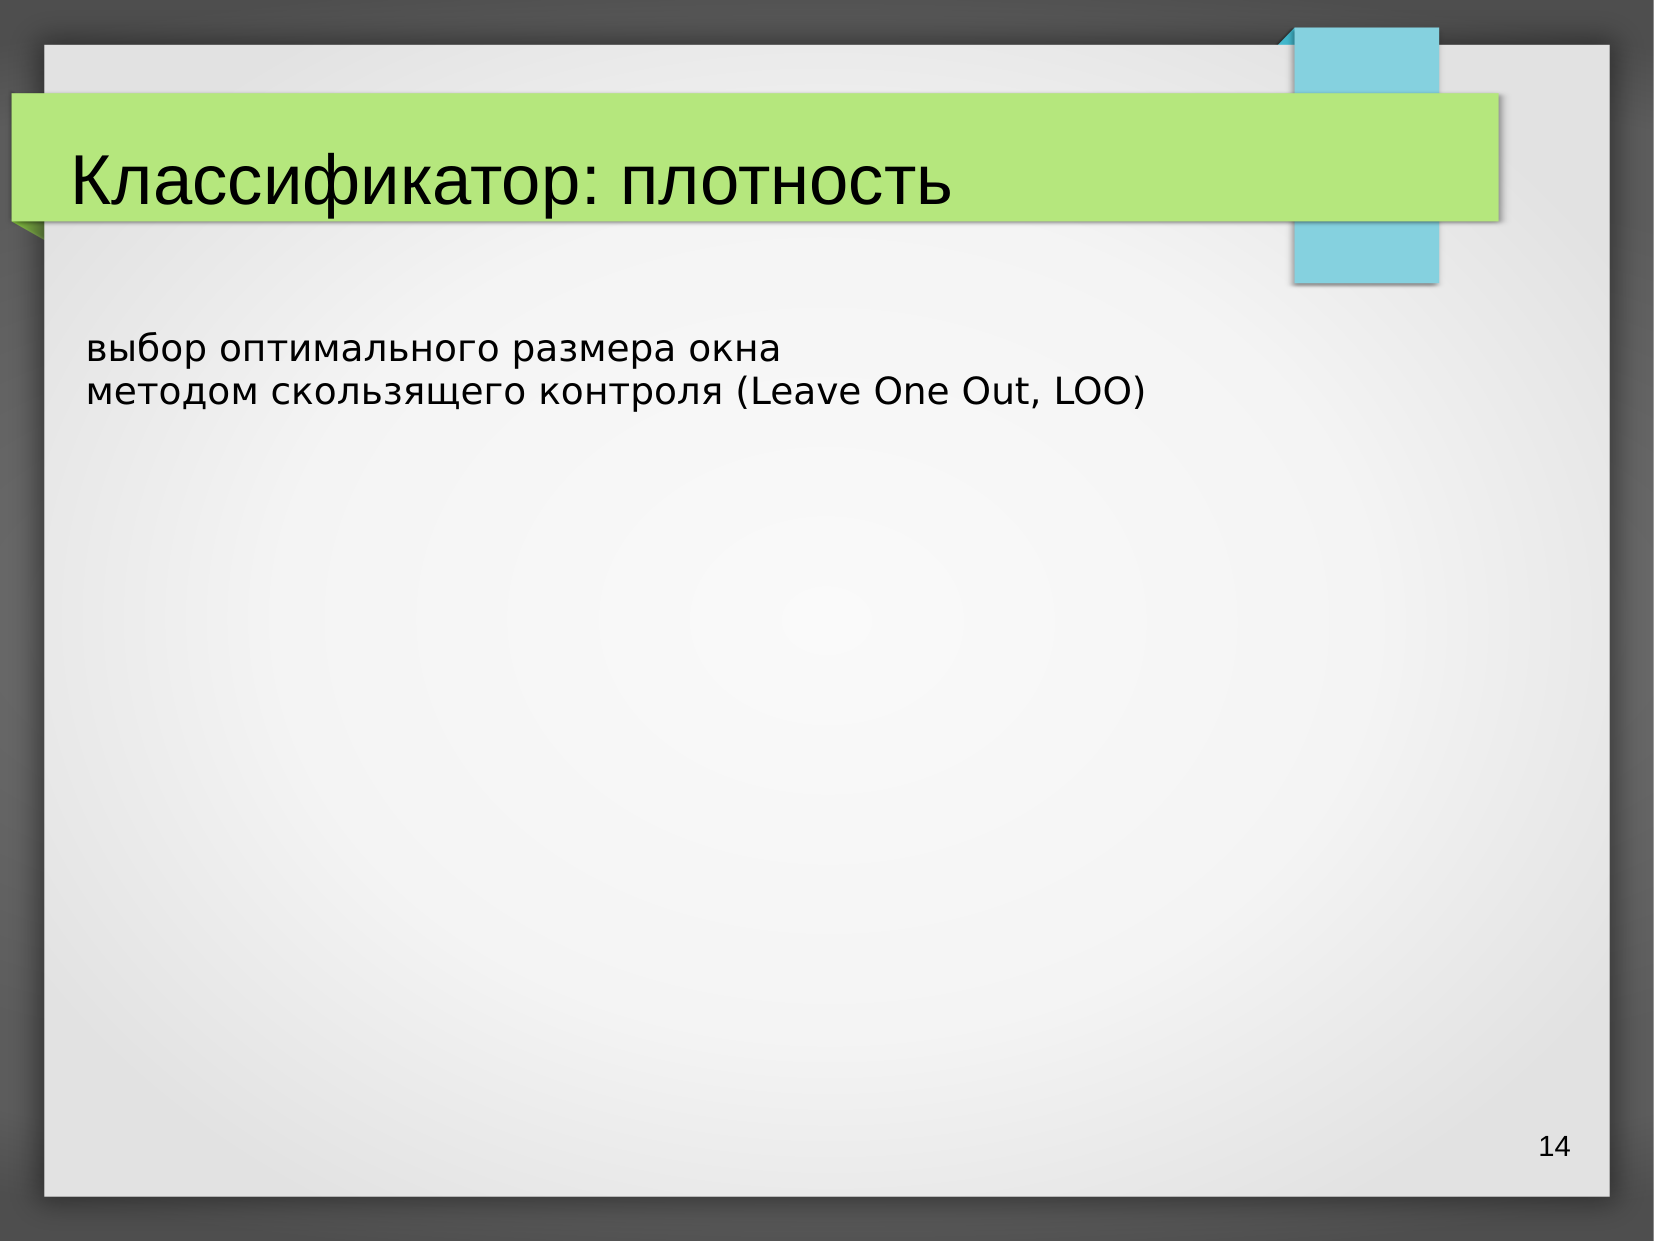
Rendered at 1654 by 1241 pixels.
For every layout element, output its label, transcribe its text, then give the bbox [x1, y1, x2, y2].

text_box выбор оптимального размера окна методом скользящего контроля (Leave One Out, LOO) [70, 318, 1548, 780]
picture [0, 0, 1654, 1241]
title Классификатор: плотность [70, 76, 1559, 284]
